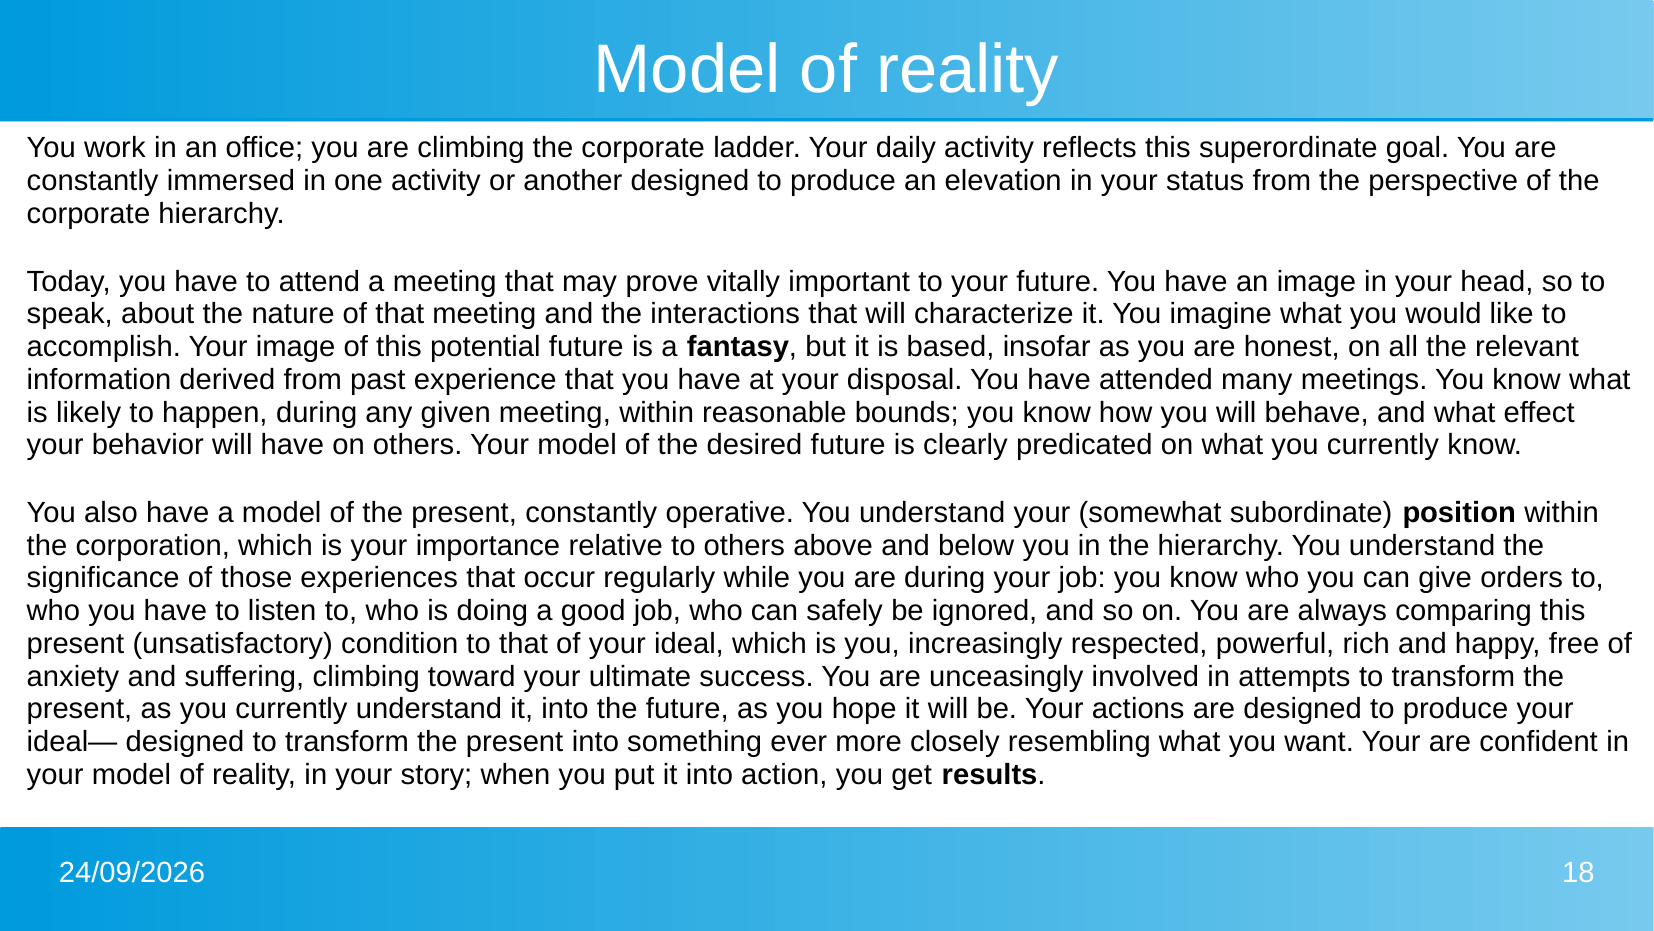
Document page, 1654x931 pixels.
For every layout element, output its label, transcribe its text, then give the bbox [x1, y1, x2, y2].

title Model of reality [59, 29, 1595, 108]
text_box You work in an office; you are climbing the corporate ladder. Your daily activity reflects this superordinate goal. You are constantly immersed in one activity or another designed to produce an elevation in your status from the perspective of the corporate hierarchy. Today, you have to attend a meeting that may prove vitally important to your future. You have an image in your head, so to speak, about the nature of that meeting and the interactions that will characterize it. You imagine what you would like to accomplish. Your image of this potential future is a fantasy, but it is based, insofar as you are honest, on all the relevant information derived from past experience that you have at your disposal. You have attended many meetings. You know what is likely to happen, during any given meeting, within reasonable bounds; you know how you will behave, and what effect your behavior will have on others. Your model of the desired future is clearly predicated on what you currently know. You also have a model of the present, constantly operative. You understand your (somewhat subordinate) position within the corporation, which is your importance relative to others above and below you in the hierarchy. You understand the significance of those experiences that occur regularly while you are during your job: you know who you can give orders to, who you have to listen to, who is doing a good job, who can safely be ignored, and so on. You are always comparing this present (unsatisfactory) condition to that of your ideal, which is you, increasingly respected, powerful, rich and happy, free of anxiety and suffering, climbing toward your ultimate success. You are unceasingly involved in attempts to transform the present, as you currently understand it, into the future, as you hope it will be. Your actions are designed to produce your ideal— designed to transform the present into something ever more closely resembling what you want. Your are confident in your model of reality, in your story; when you put it into action, you get results. [11, 124, 1654, 860]
